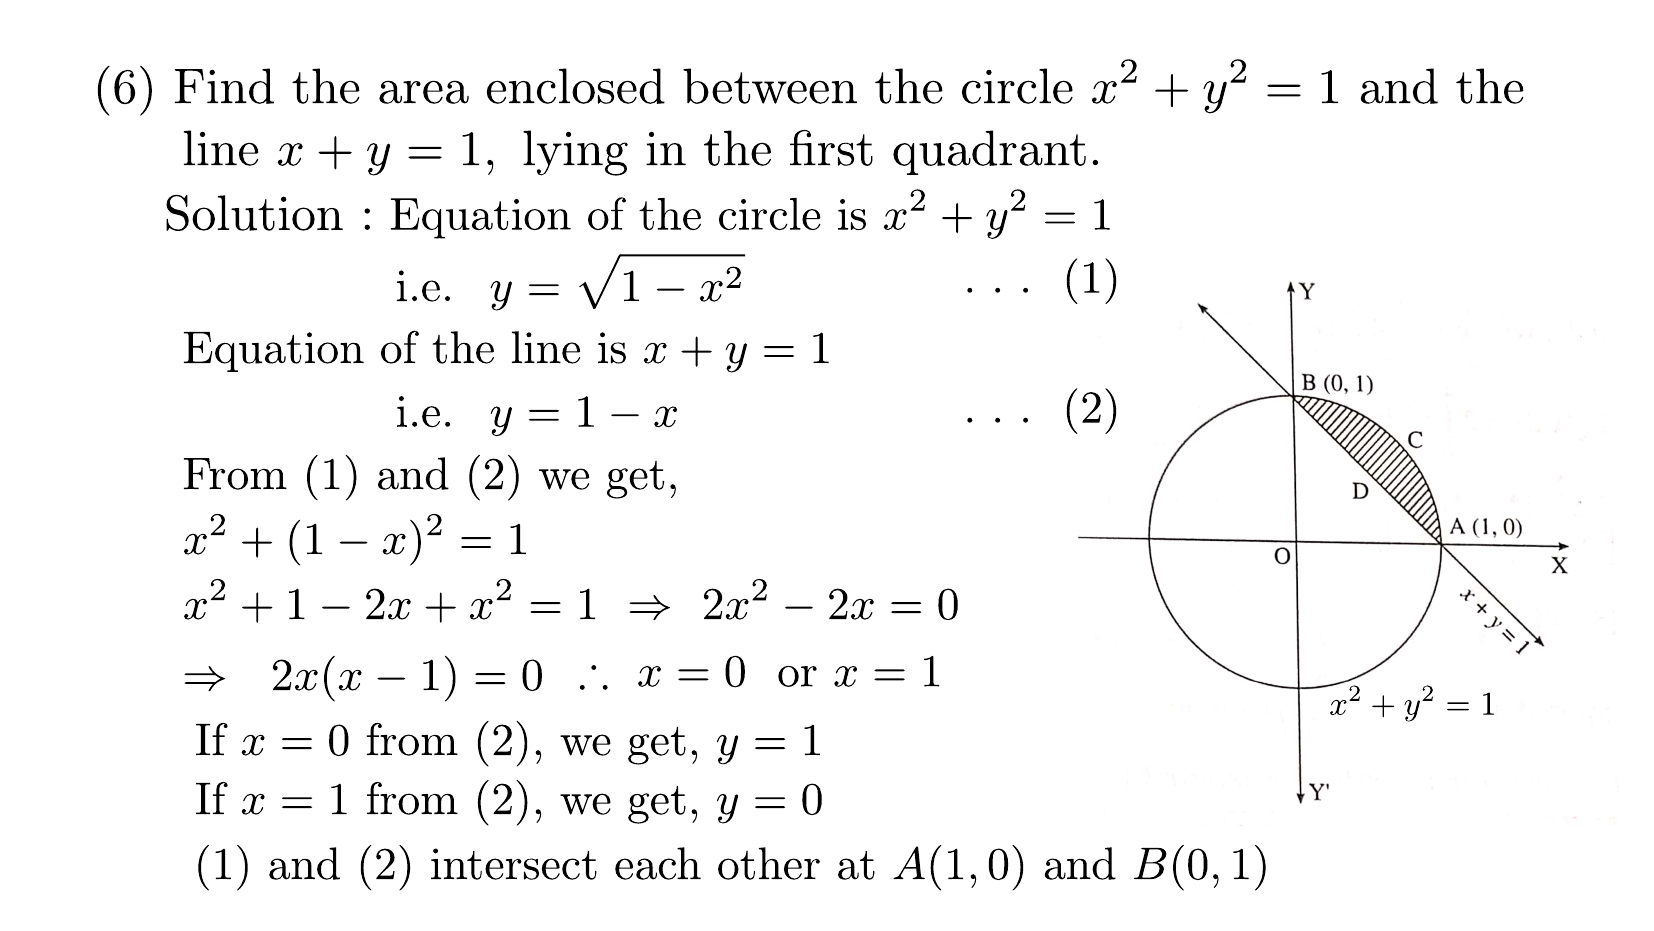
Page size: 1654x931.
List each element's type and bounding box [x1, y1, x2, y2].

text_box [183, 129, 1099, 176]
text_box [579, 655, 940, 690]
text_box [196, 844, 1266, 891]
text_box [396, 254, 746, 311]
text_box [965, 258, 1117, 305]
text_box [965, 388, 1117, 434]
text_box [184, 578, 670, 623]
text_box [196, 779, 822, 826]
text_box [183, 454, 676, 501]
text_box [397, 396, 678, 437]
text_box [184, 655, 542, 702]
text_box [166, 194, 370, 232]
text_box [95, 59, 1524, 116]
text_box [196, 720, 820, 767]
title [47, 37, 1607, 910]
picture [1078, 271, 1619, 826]
text_box [183, 330, 829, 373]
text_box [390, 189, 1110, 239]
text_box [1330, 685, 1495, 722]
text_box [184, 513, 526, 566]
text_box [703, 578, 958, 621]
